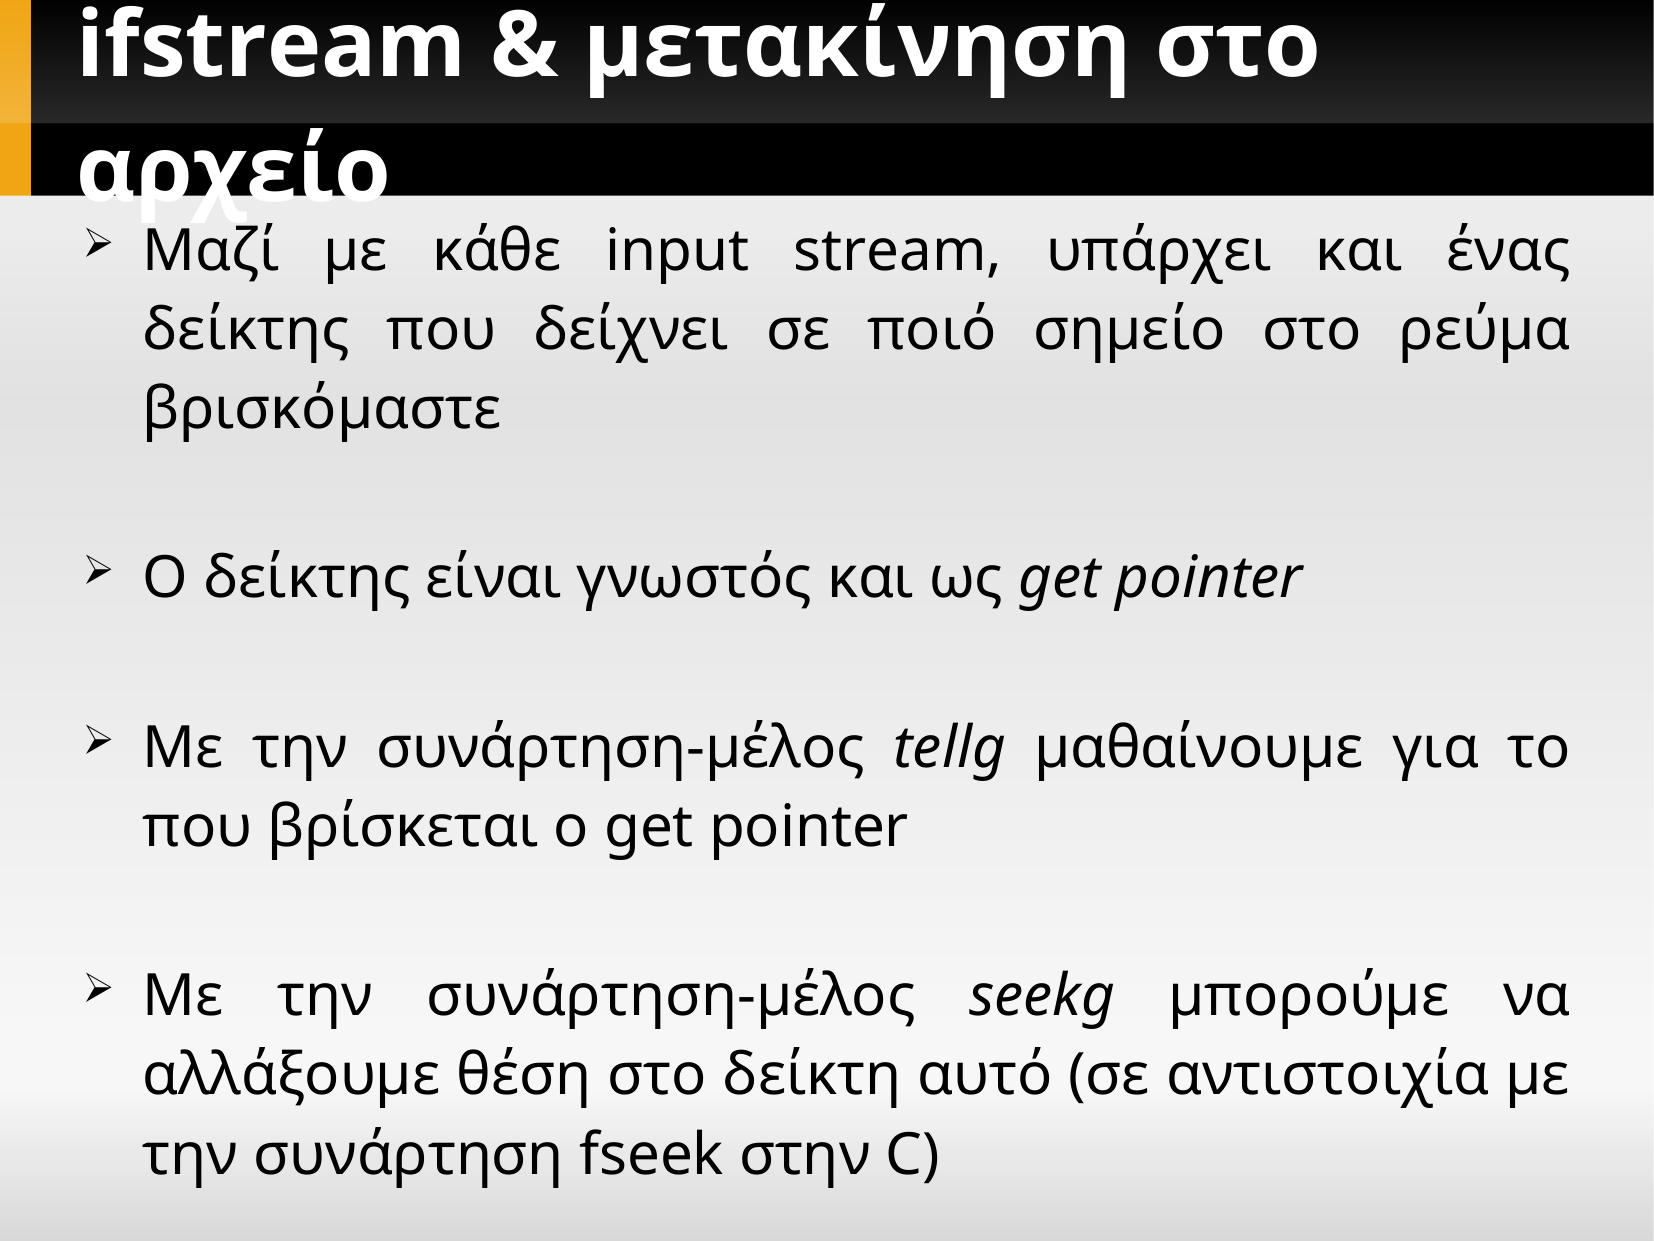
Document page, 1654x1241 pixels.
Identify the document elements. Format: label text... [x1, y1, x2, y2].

title ifstream & μετακίνηση στο αρχείο [76, 0, 1565, 208]
subtitle Μαζί με κάθε input stream, υπάρχει και ένας δείκτης που δείχνει σε ποιό σημείο στο ρεύμα βρισκόμαστε Ο δείκτης είναι γνωστός και ως get pointer Με την συνάρτηση-μέλος tellg μαθαίνουμε για το που βρίσκεται ο get pointer Με την συνάρτηση-μέλος seekg μπορούμε να αλλάξουμε θέση στο δείκτη αυτό (σε αντιστοιχία με την συνάρτηση fseek στην C) [82, 297, 1571, 1102]
picture [0, 0, 1654, 1241]
